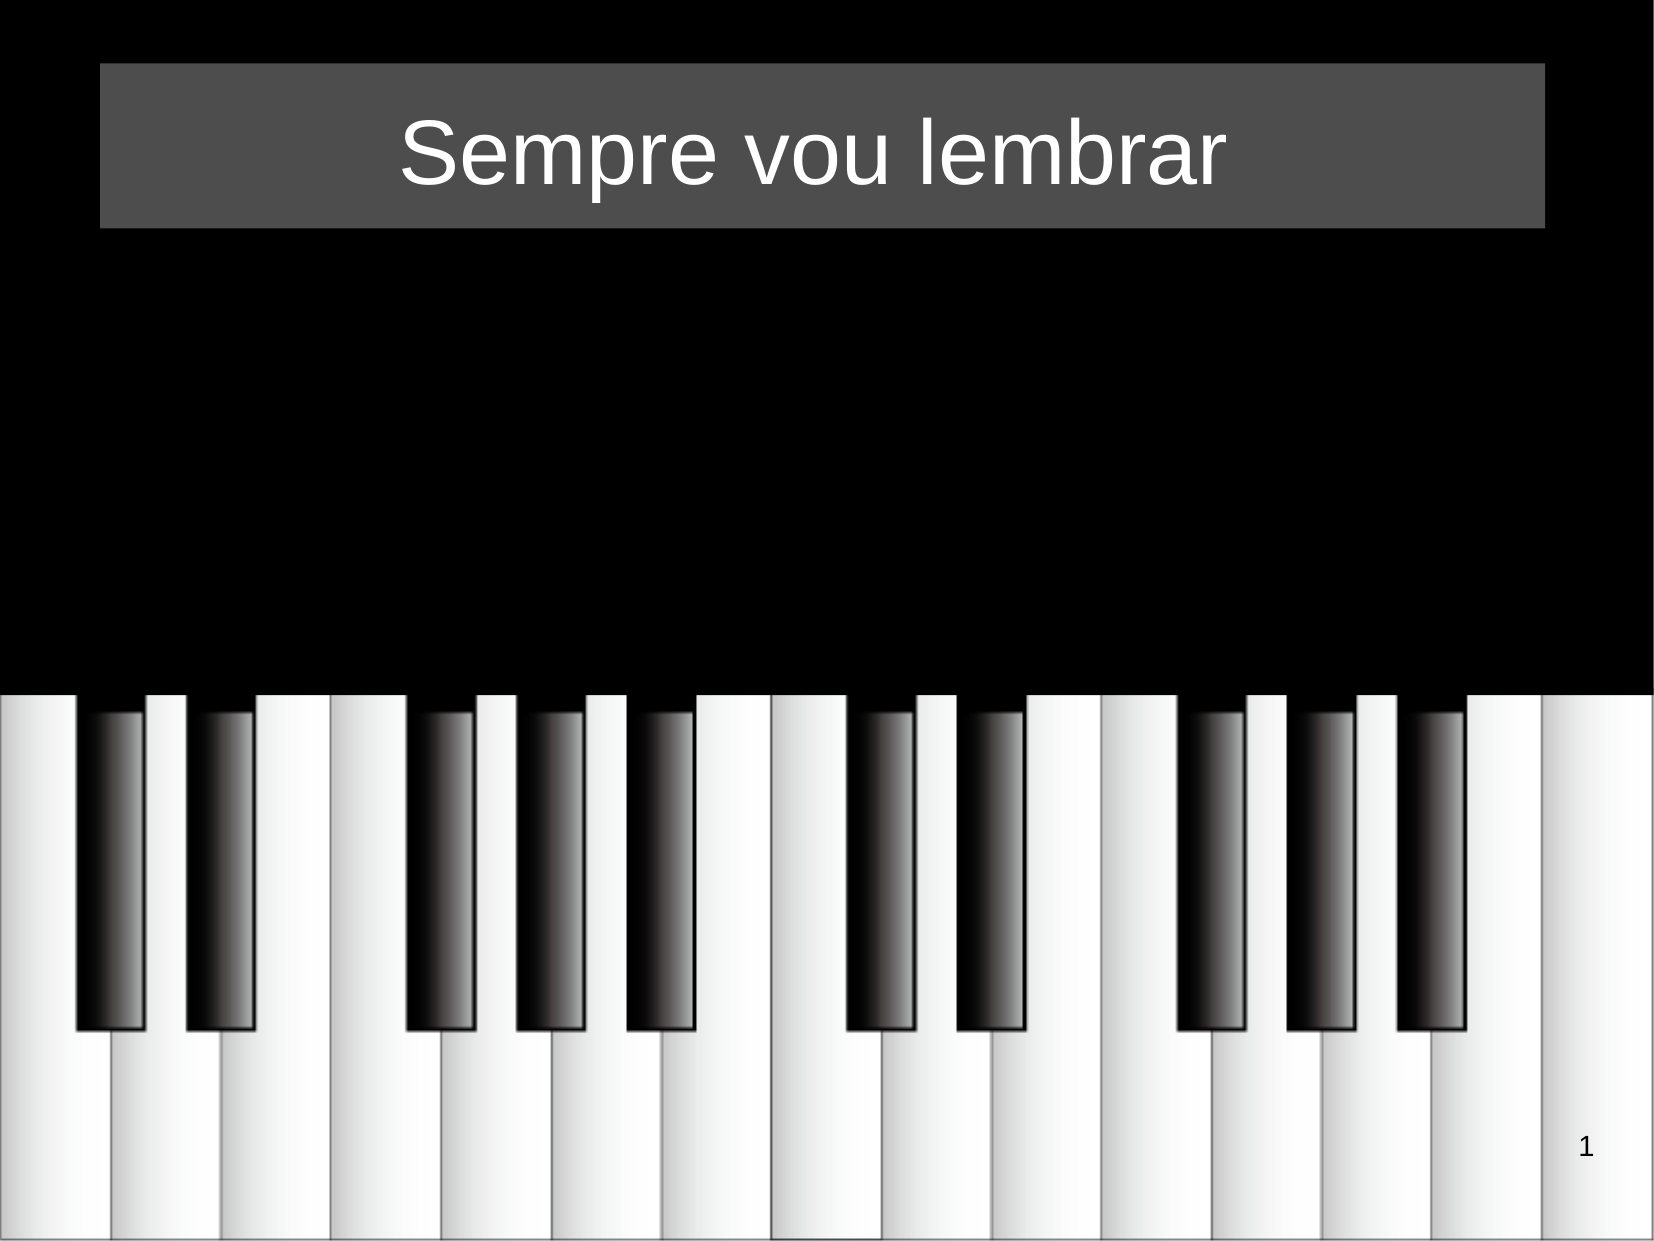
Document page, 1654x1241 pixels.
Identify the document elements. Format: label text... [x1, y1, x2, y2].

title Sempre vou lembrar [82, 49, 1571, 257]
picture [0, 696, 1654, 1241]
